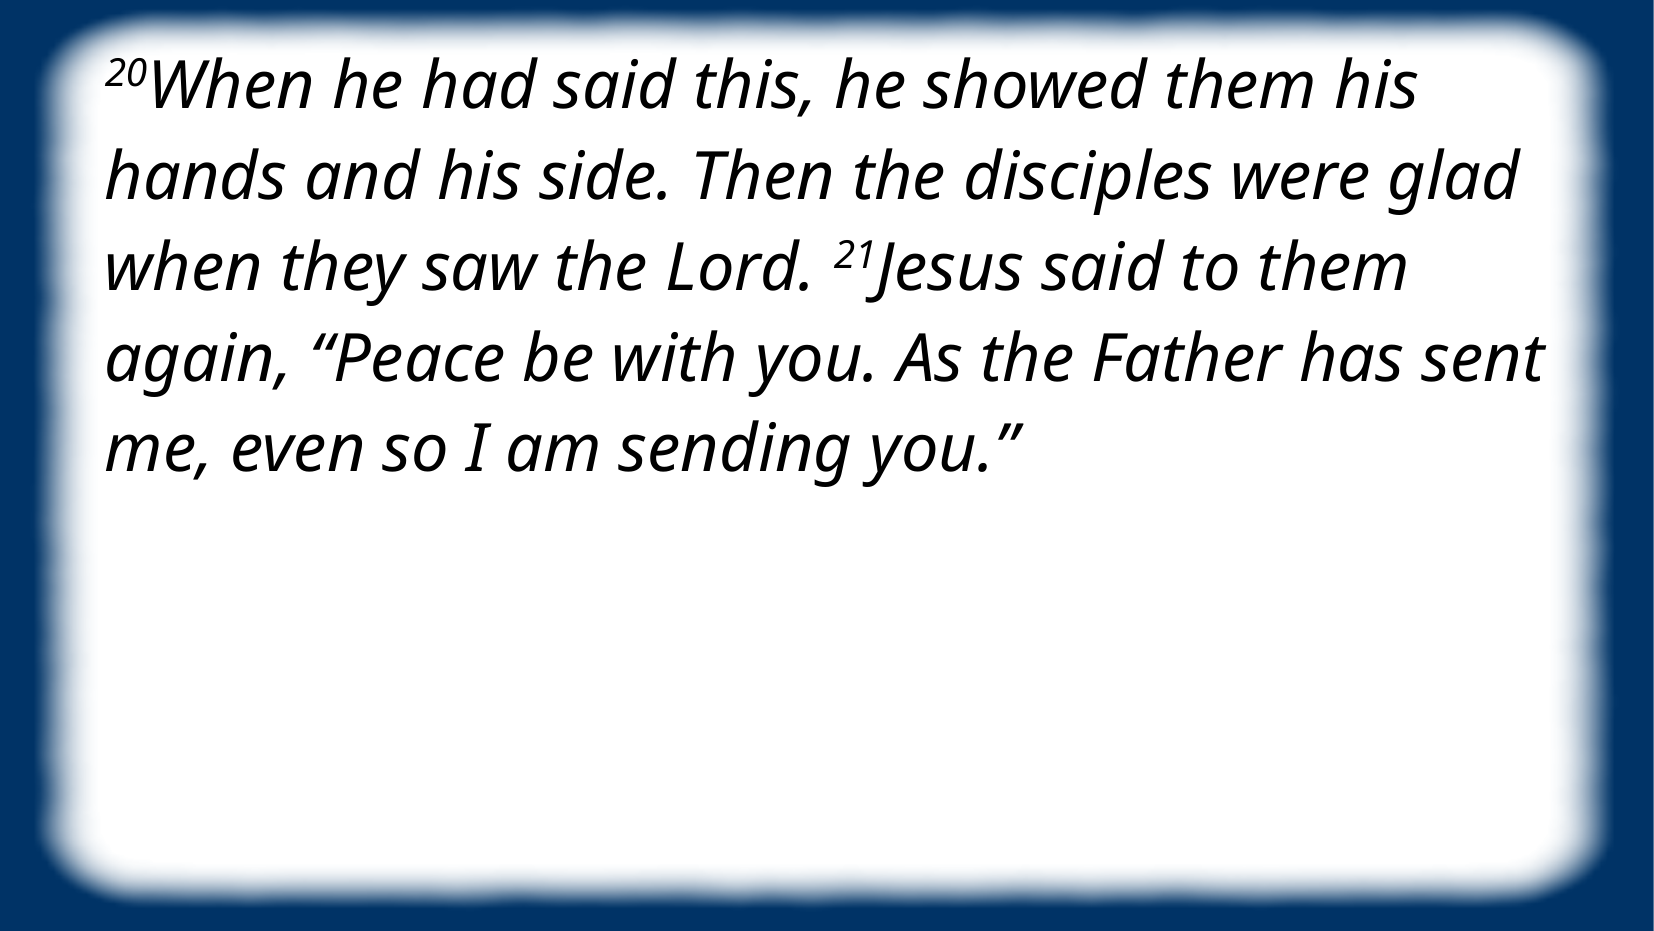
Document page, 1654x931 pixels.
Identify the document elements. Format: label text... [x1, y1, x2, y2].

text_box 20When he had said this, he showed them his hands and his side. Then the disciples were glad when they saw the Lord. 21Jesus said to them again, “Peace be with you. As the Father has sent me, even so I am sending you.” [90, 30, 1576, 489]
picture [0, 0, 1654, 931]
